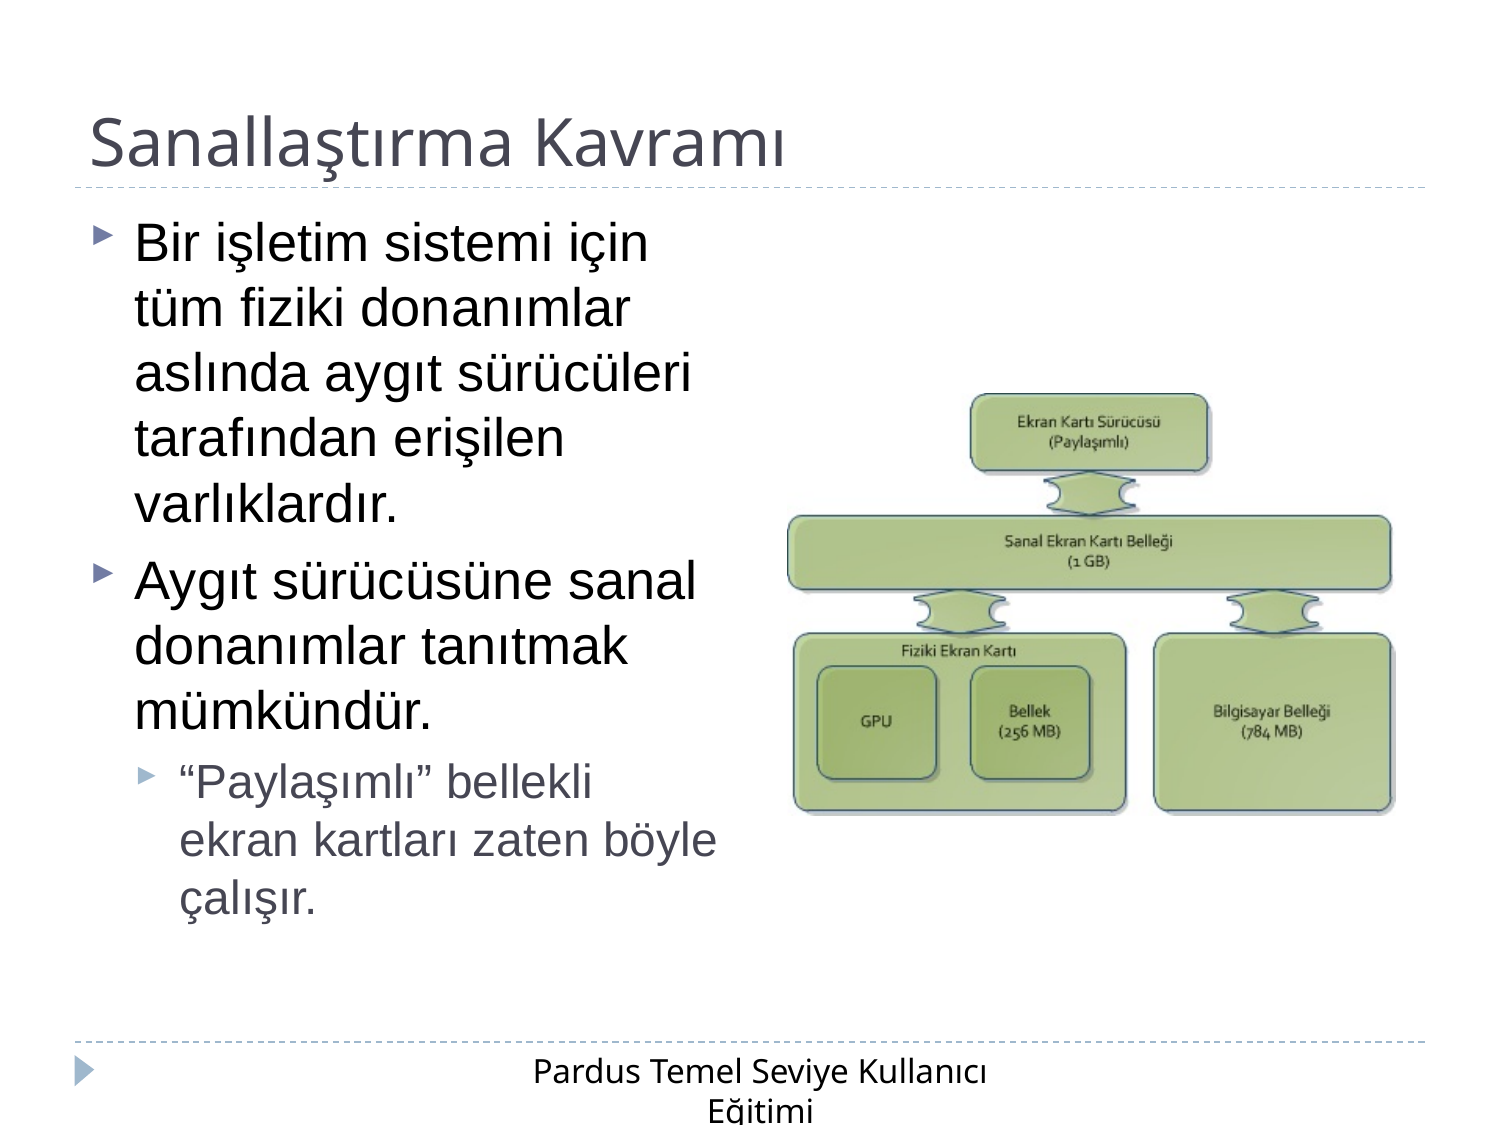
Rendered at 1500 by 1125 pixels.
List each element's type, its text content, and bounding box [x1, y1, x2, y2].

title Sanallaştırma Kavramı [75, 37, 1425, 188]
list Bir işletim sistemi için tüm fiziki donanımlar aslında aygıt sürücüleri tarafından erişilen varlıklardır. Aygıt sürücüsüne sanal donanımlar tanıtmak mümkündür. “Paylaşımlı” bellekli ekran kartları zaten böyle çalışır. [75, 200, 738, 1010]
picture [787, 393, 1396, 816]
